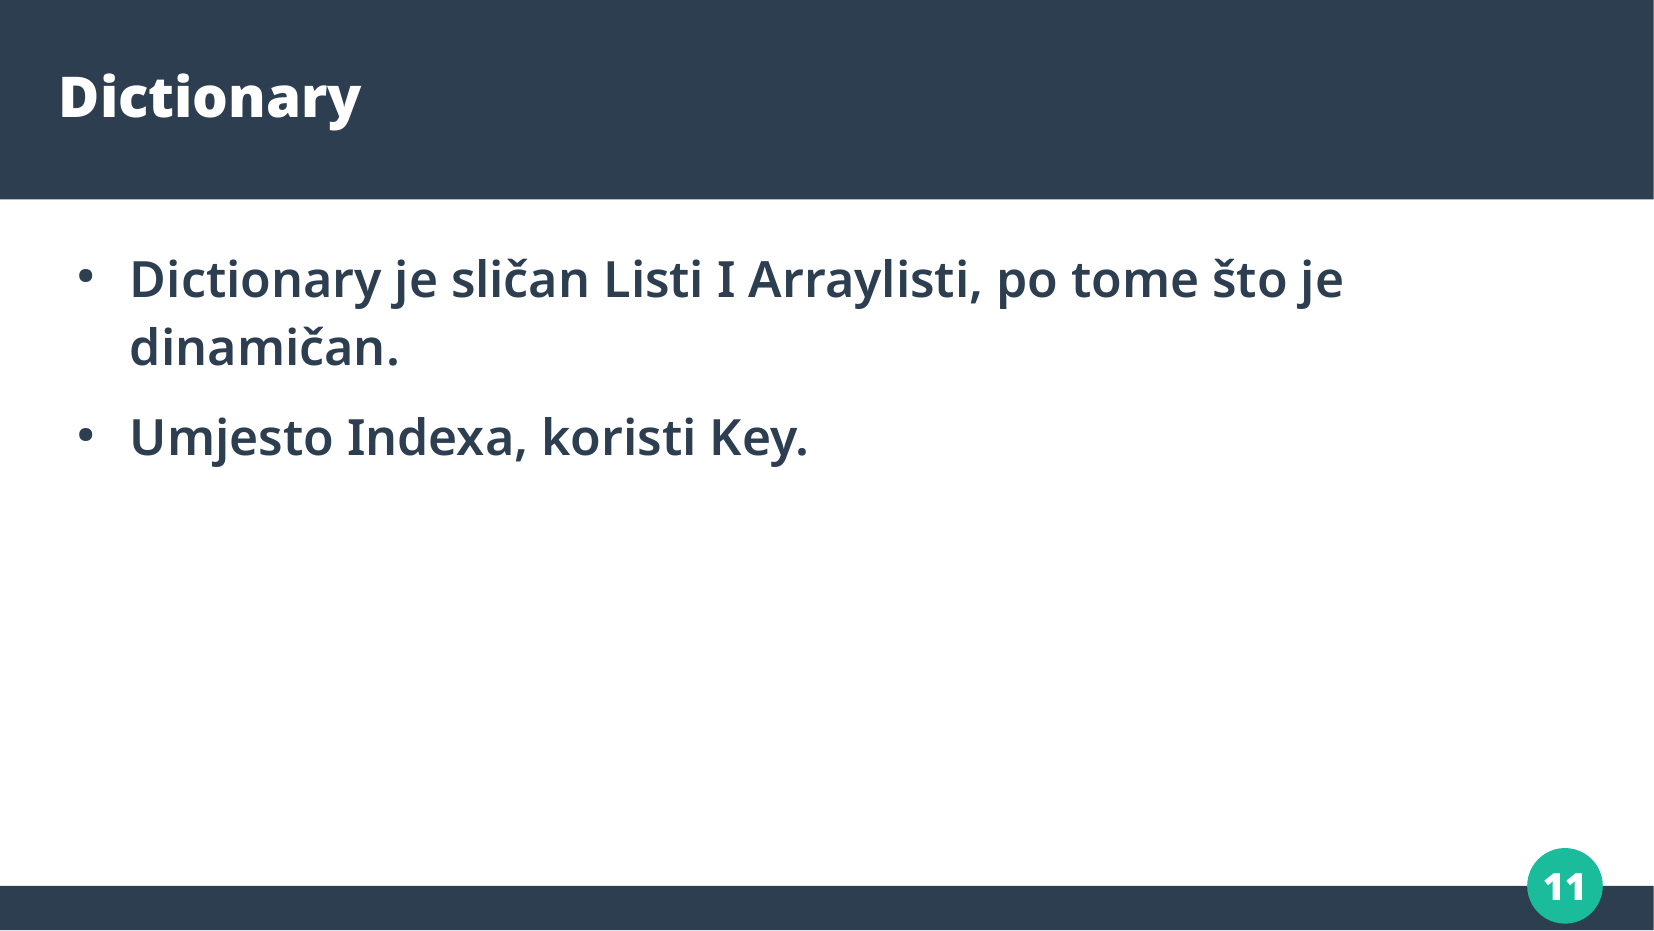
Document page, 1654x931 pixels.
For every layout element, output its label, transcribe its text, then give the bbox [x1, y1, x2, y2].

title Dictionary [59, 37, 1595, 155]
list Dictionary je sličan Listi I Arraylisti, po tome što je dinamičan. Umjesto Indexa, koristi Key. [59, 243, 1595, 864]
